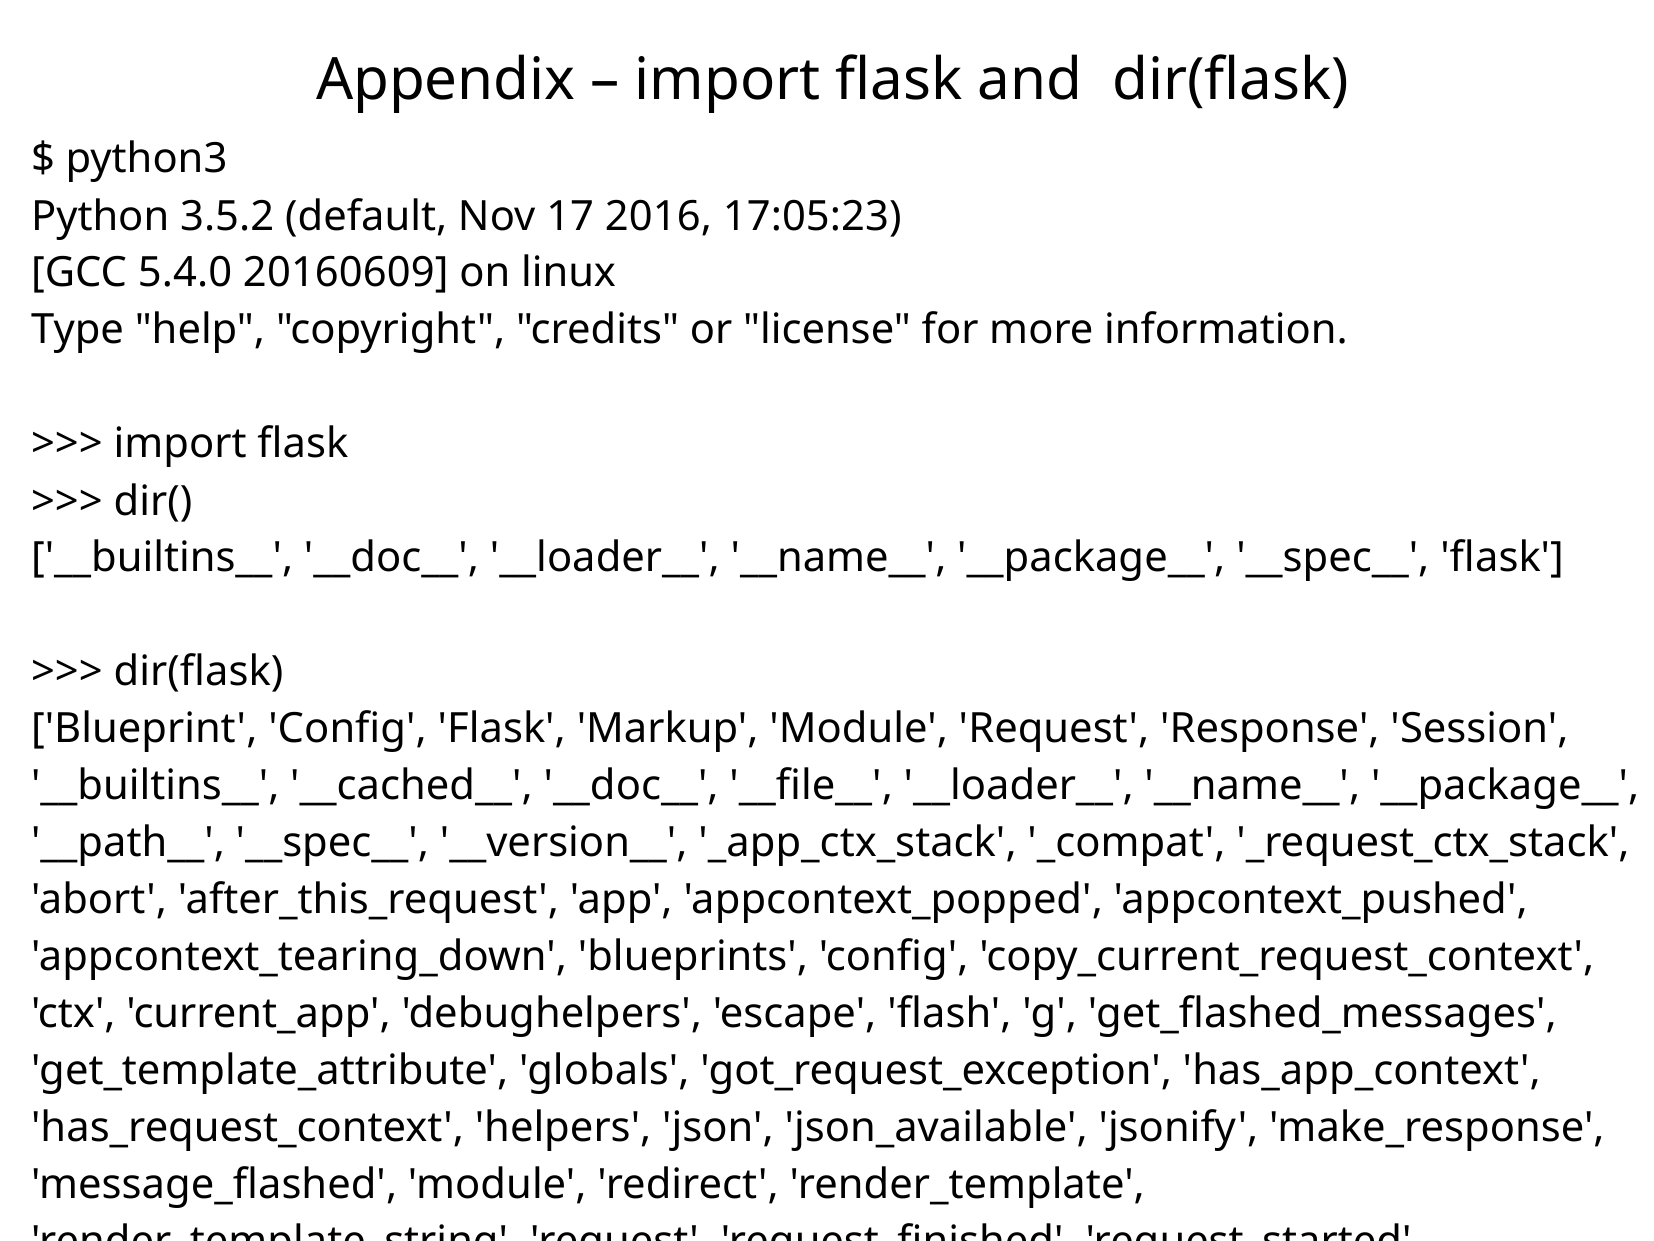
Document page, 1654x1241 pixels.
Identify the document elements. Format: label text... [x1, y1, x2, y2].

text_box Appendix – import flask and dir(flask) [88, 31, 1577, 120]
text_box $ python3 Python 3.5.2 (default, Nov 17 2016, 17:05:23) [GCC 5.4.0 20160609] on linux Type "help", "copyright", "credits" or "license" for more information. >>> import flask >>> dir() ['__builtins__', '__doc__', '__loader__', '__name__', '__package__', '__spec__', 'flask'] >>> dir(flask) ['Blueprint', 'Config', 'Flask', 'Markup', 'Module', 'Request', 'Response', 'Session', '__builtins__', '__cached__', '__doc__', '__file__', '__loader__', '__name__', '__package__', '__path__', '__spec__', '__version__', '_app_ctx_stack', '_compat', '_request_ctx_stack', 'abort', 'after_this_request', 'app', 'appcontext_popped', 'appcontext_pushed', 'appcontext_tearing_down', 'blueprints', 'config', 'copy_current_request_context', 'ctx', 'current_app', 'debughelpers', 'escape', 'flash', 'g', 'get_flashed_messages', 'get_template_attribute', 'globals', 'got_request_exception', 'has_app_context', 'has_request_context', 'helpers', 'json', 'json_available', 'jsonify', 'make_response', 'message_flashed', 'module', 'redirect', 'render_template', 'render_template_string', 'request', 'request_finished', 'request_started', 'request_tearing_down', 'safe_join', 'send_file', 'send_from_directory', 'session', 'sessions', 'signals', 'signals_available', 'stream_with_context', 'template_rendered', 'templating', 'url_for', 'wrappers'] >>> [16, 120, 1654, 1235]
